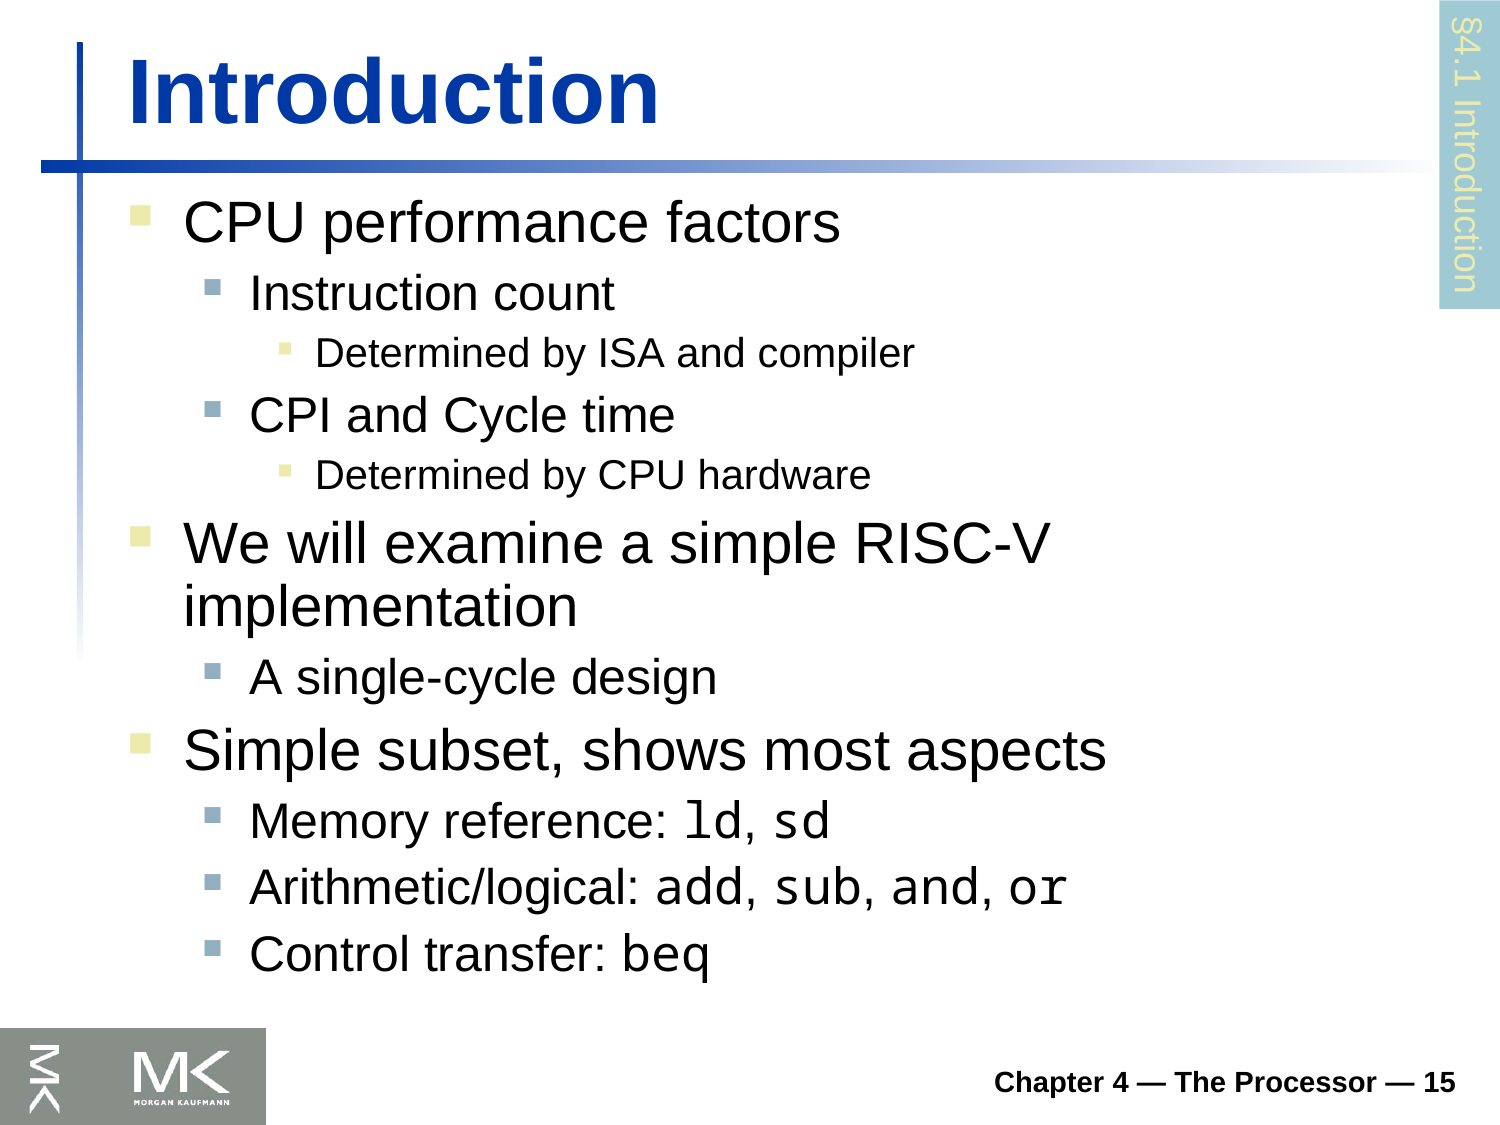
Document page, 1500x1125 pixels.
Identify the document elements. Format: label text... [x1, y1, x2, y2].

picture [0, 1028, 266, 1125]
title Introduction [112, 23, 1439, 149]
text_box Chapter 4 — The Processor — <number> [277, 1046, 1471, 1106]
list CPU performance factors Instruction count Determined by ISA and compiler CPI and Cycle time Determined by CPU hardware We will examine a simple RISC-V implementation A single-cycle design Simple subset, shows most aspects Memory reference: ld, sd Arithmetic/logical: add, sub, and, or Control transfer: beq [112, 184, 1469, 1024]
text_box §4.1 Introduction [1439, 0, 1500, 309]
